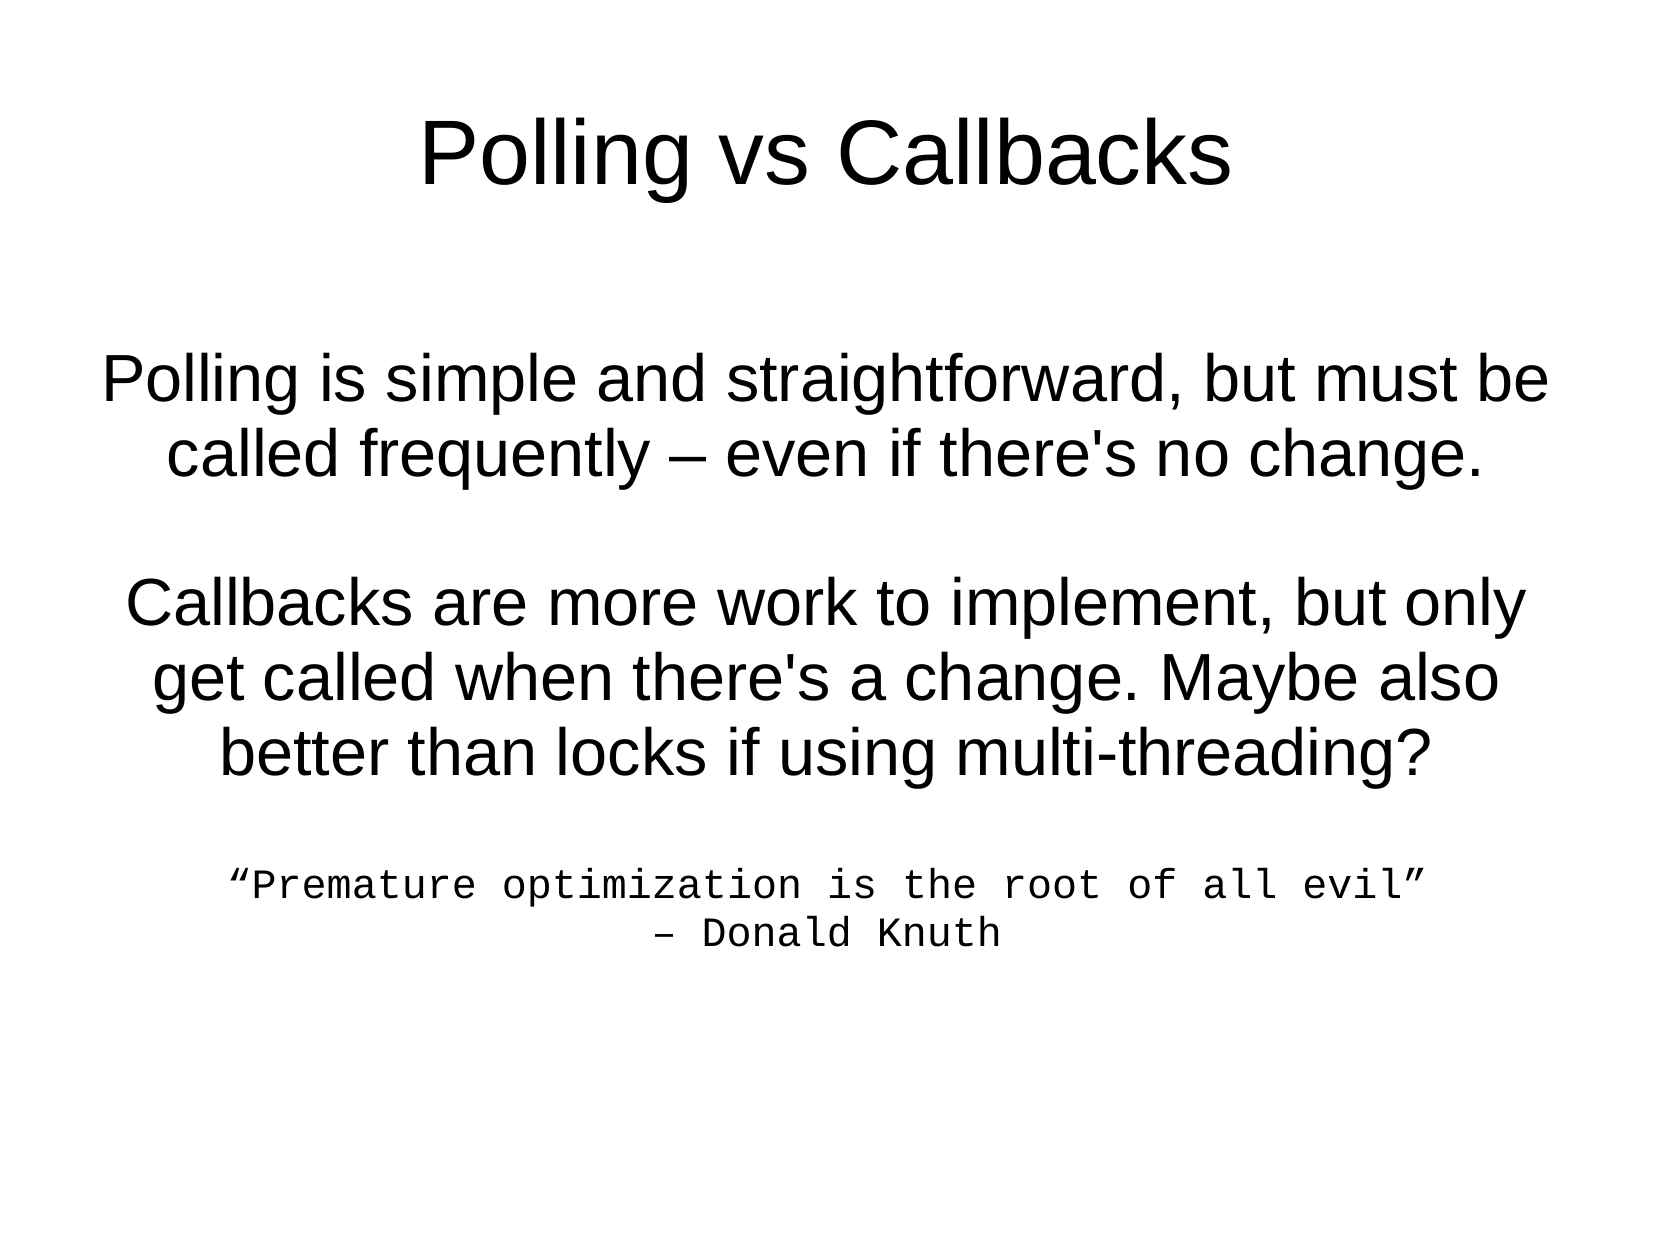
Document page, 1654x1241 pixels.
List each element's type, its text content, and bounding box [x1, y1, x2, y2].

title Polling vs Callbacks [82, 49, 1571, 257]
subtitle Polling is simple and straightforward, but must be called frequently – even if there's no change. Callbacks are more work to implement, but only get called when there's a change. Maybe also better than locks if using multi-threading? “Premature optimization is the root of all evil” – Donald Knuth [82, 290, 1571, 1010]
